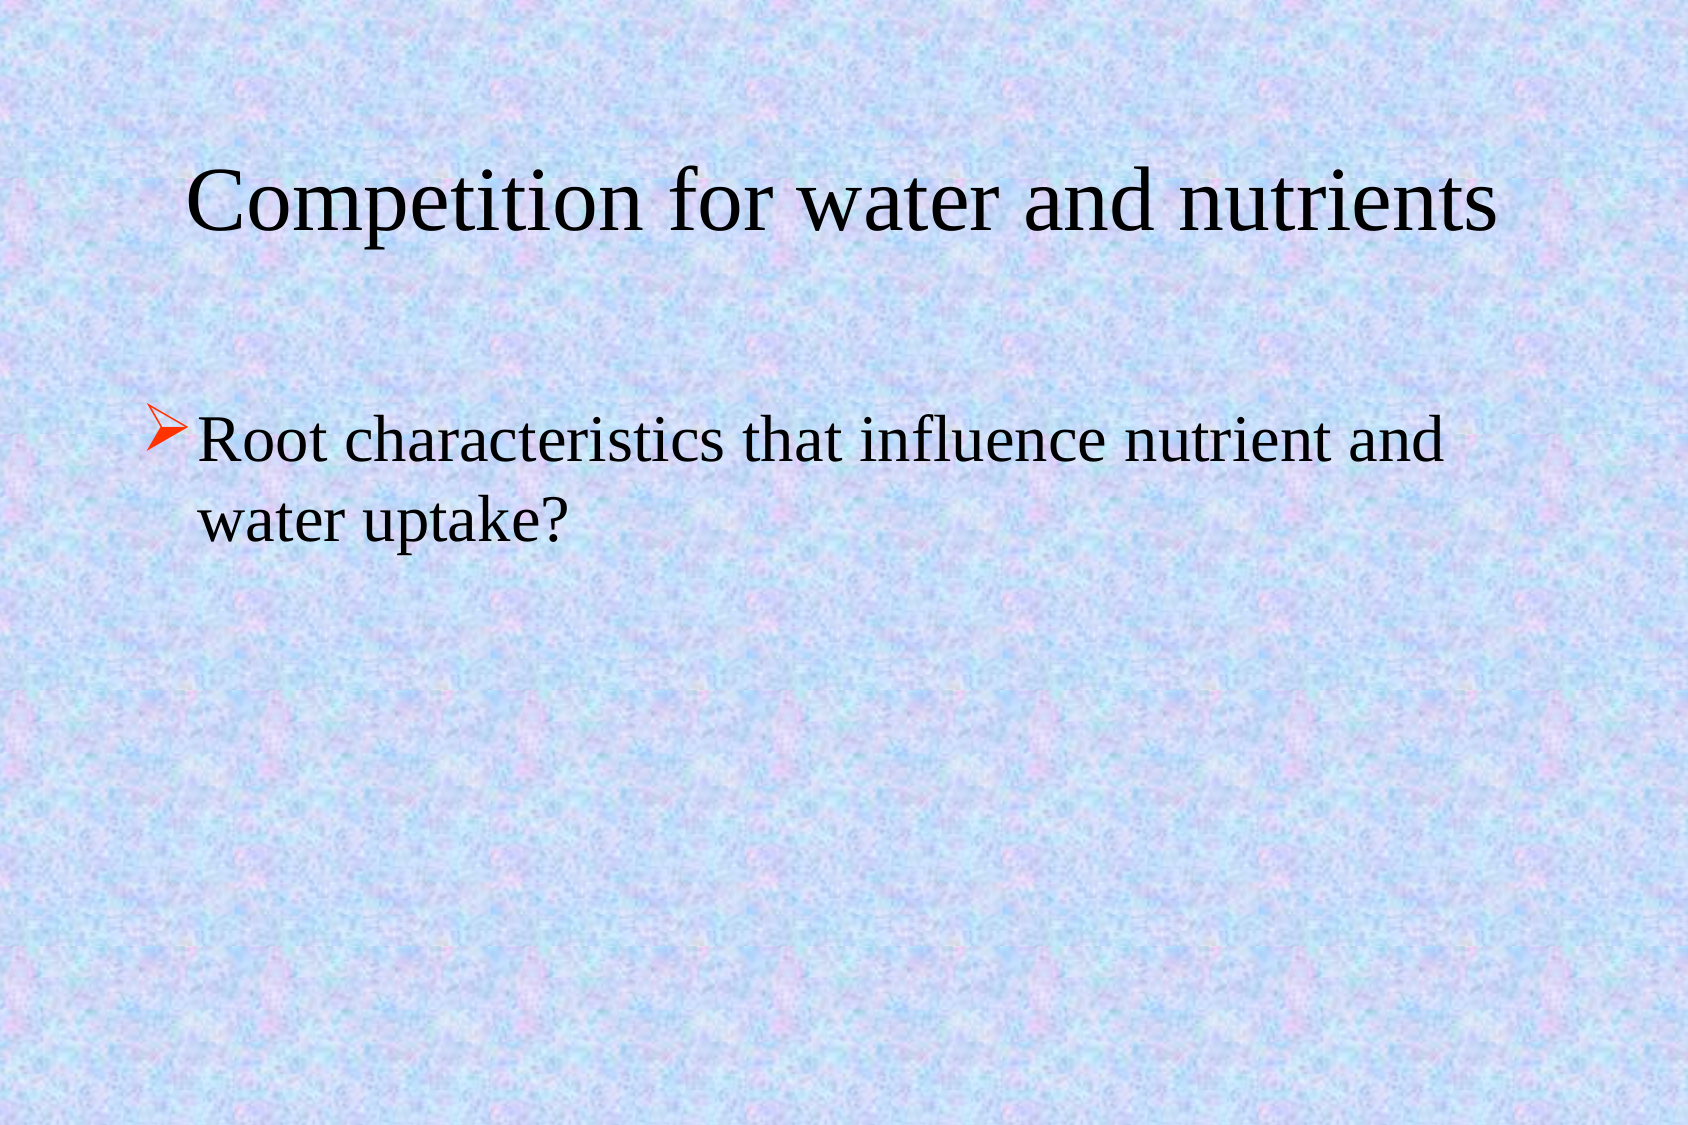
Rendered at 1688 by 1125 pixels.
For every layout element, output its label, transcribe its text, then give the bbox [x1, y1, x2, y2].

picture [0, 0, 1688, 1125]
title Competition for water and nutrients [126, 99, 1561, 288]
list Root characteristics that influence nutrient and water uptake? [126, 387, 1561, 1000]
